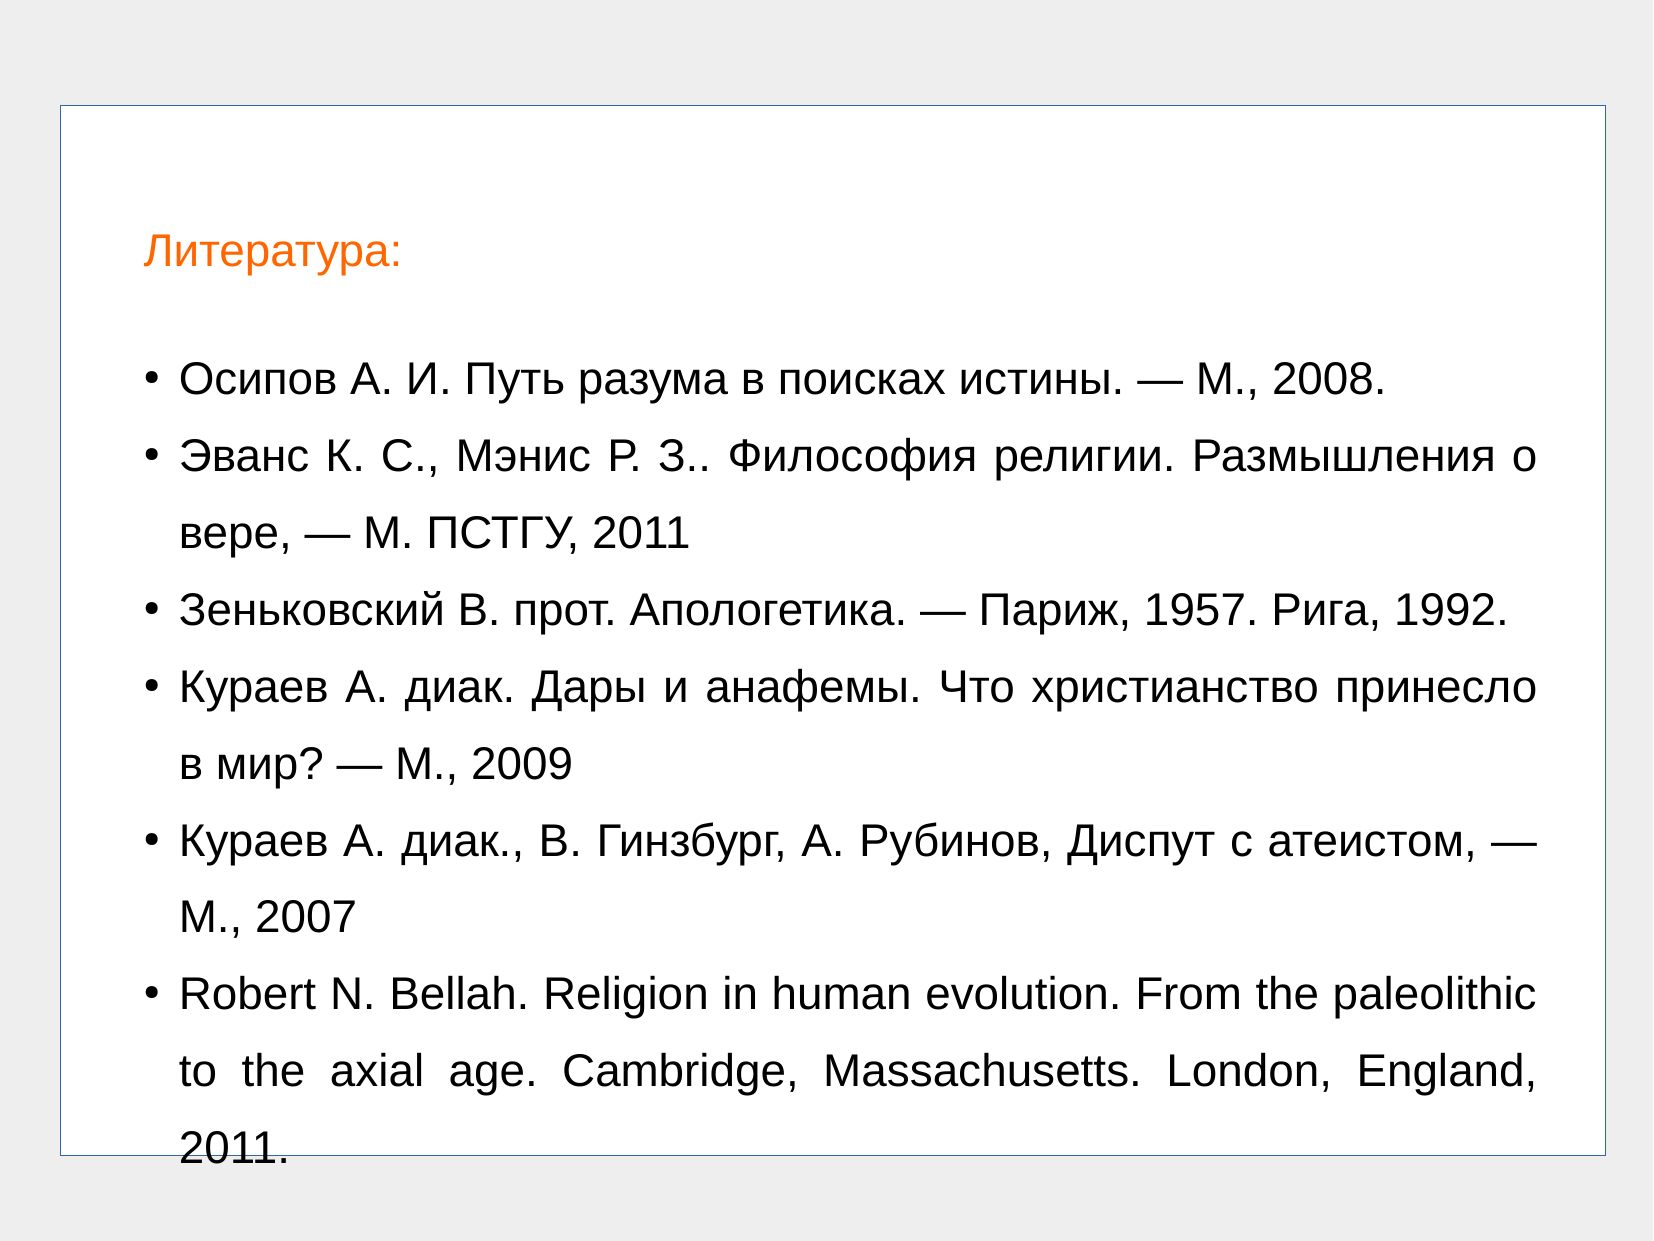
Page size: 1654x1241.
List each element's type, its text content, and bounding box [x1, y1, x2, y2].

text_box [210, 1134, 224, 1156]
text_box [60, 105, 1606, 1156]
subtitle Литература: Осипов А. И. Путь разума в поисках истины. — М., 2008. Эванс К. С., Мэнис Р. З.. Философия религии. Размышления о вере, — М. ПСТГУ, 2011 Зеньковский В. прот. Апологетика. — Париж, 1957. Рига, 1992. Кураев А. диак. Дары и анафемы. Что христианство принесло в мир? — М., 2009 Кураев А. диак., В. Гинзбург, А. Рубинов, Диспут с атеистом, — М., 2007 Robert N. Bellah. Religion in human evolution. From the paleolithic to the axial age. Cambridge, Massachusetts. London, England, 2011. [143, 225, 1539, 1081]
